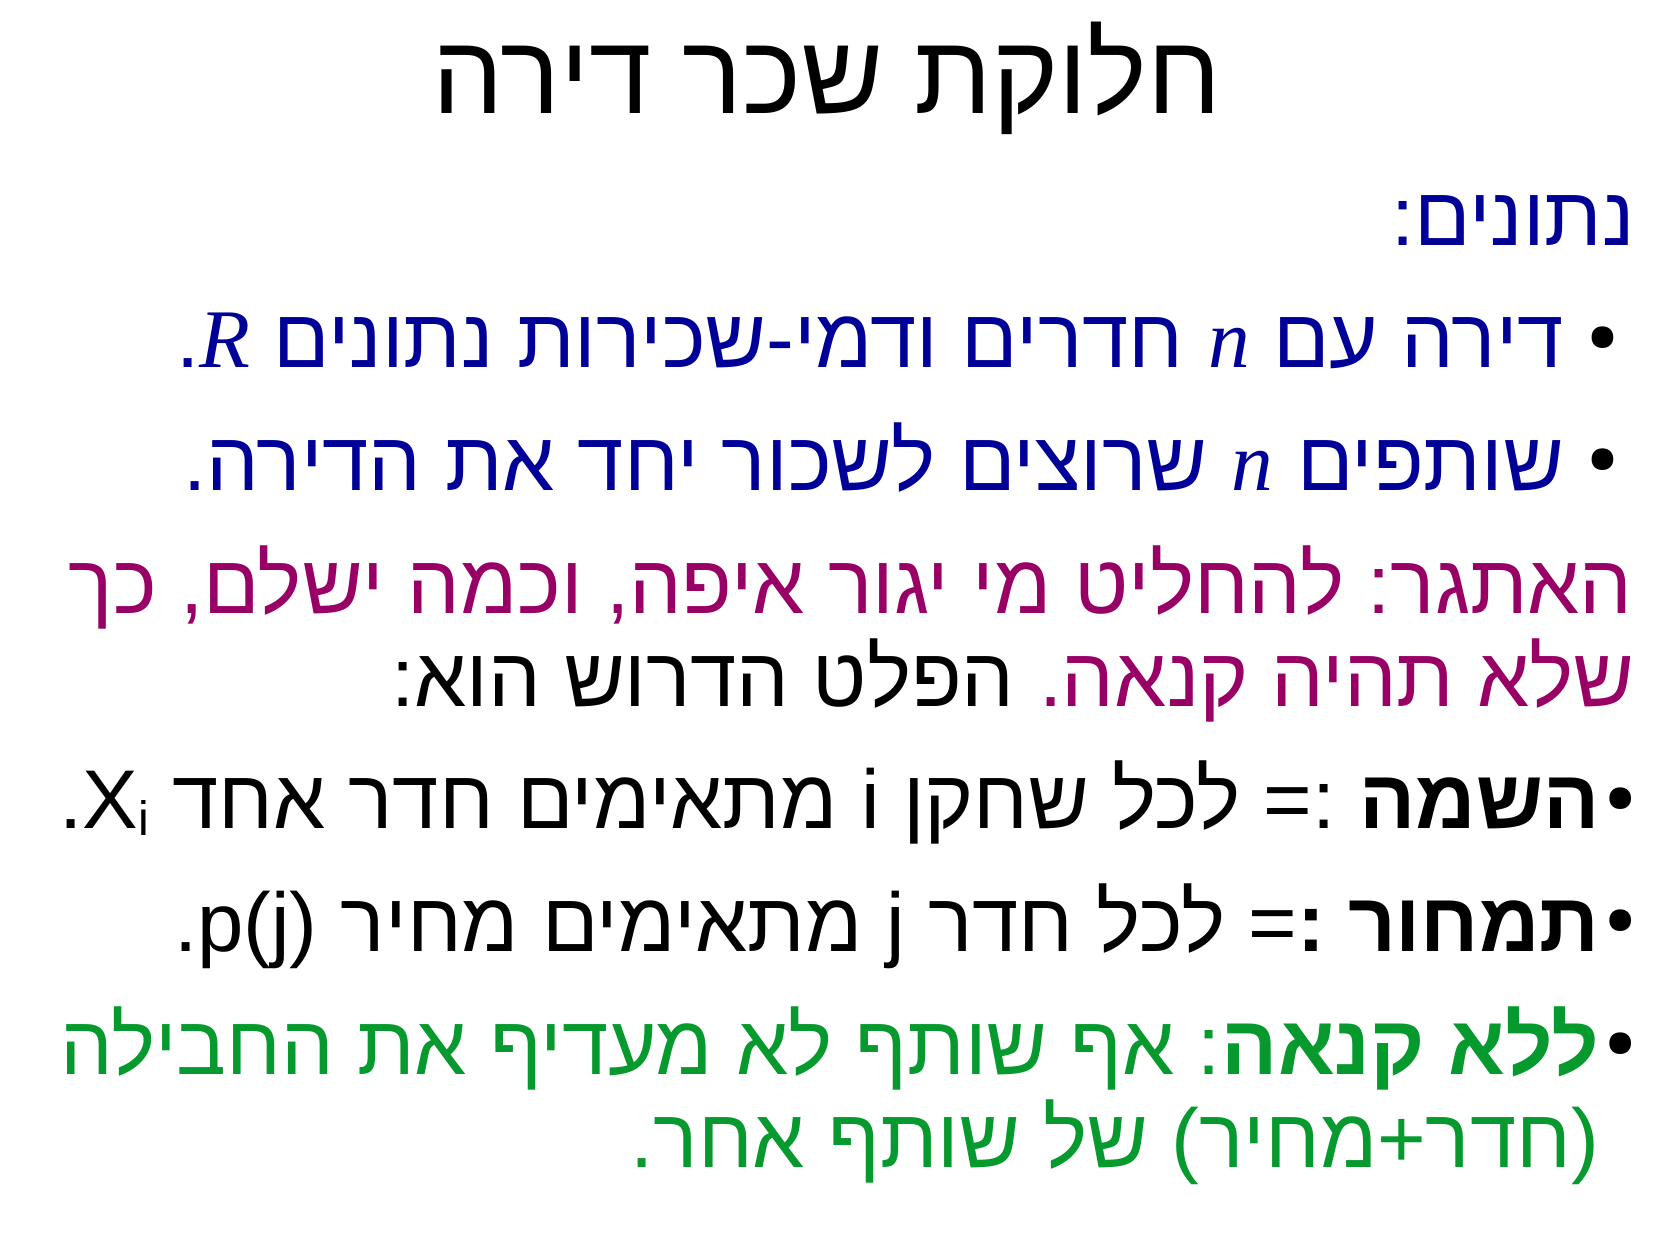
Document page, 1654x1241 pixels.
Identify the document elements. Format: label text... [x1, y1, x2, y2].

list נתונים: דירה עם n חדרים ודמי-שכירות נתונים R. שותפים n שרוצים לשכור יחד את הדירה. האתגר: להחליט מי יגור איפה, וכמה ישלם, כך שלא תהיה קנאה. הפלט הדרוש הוא: השמה := לכל שחקן i מתאימים חדר אחד Xi. תמחור := לכל חדר j מתאימים מחיר p(j). ללא קנאה: אף שותף לא מעדיף את החבילה (חדר+מחיר) של שותף אחר. [15, 170, 1636, 1216]
title חלוקת שכר דירה [0, 0, 1654, 151]
